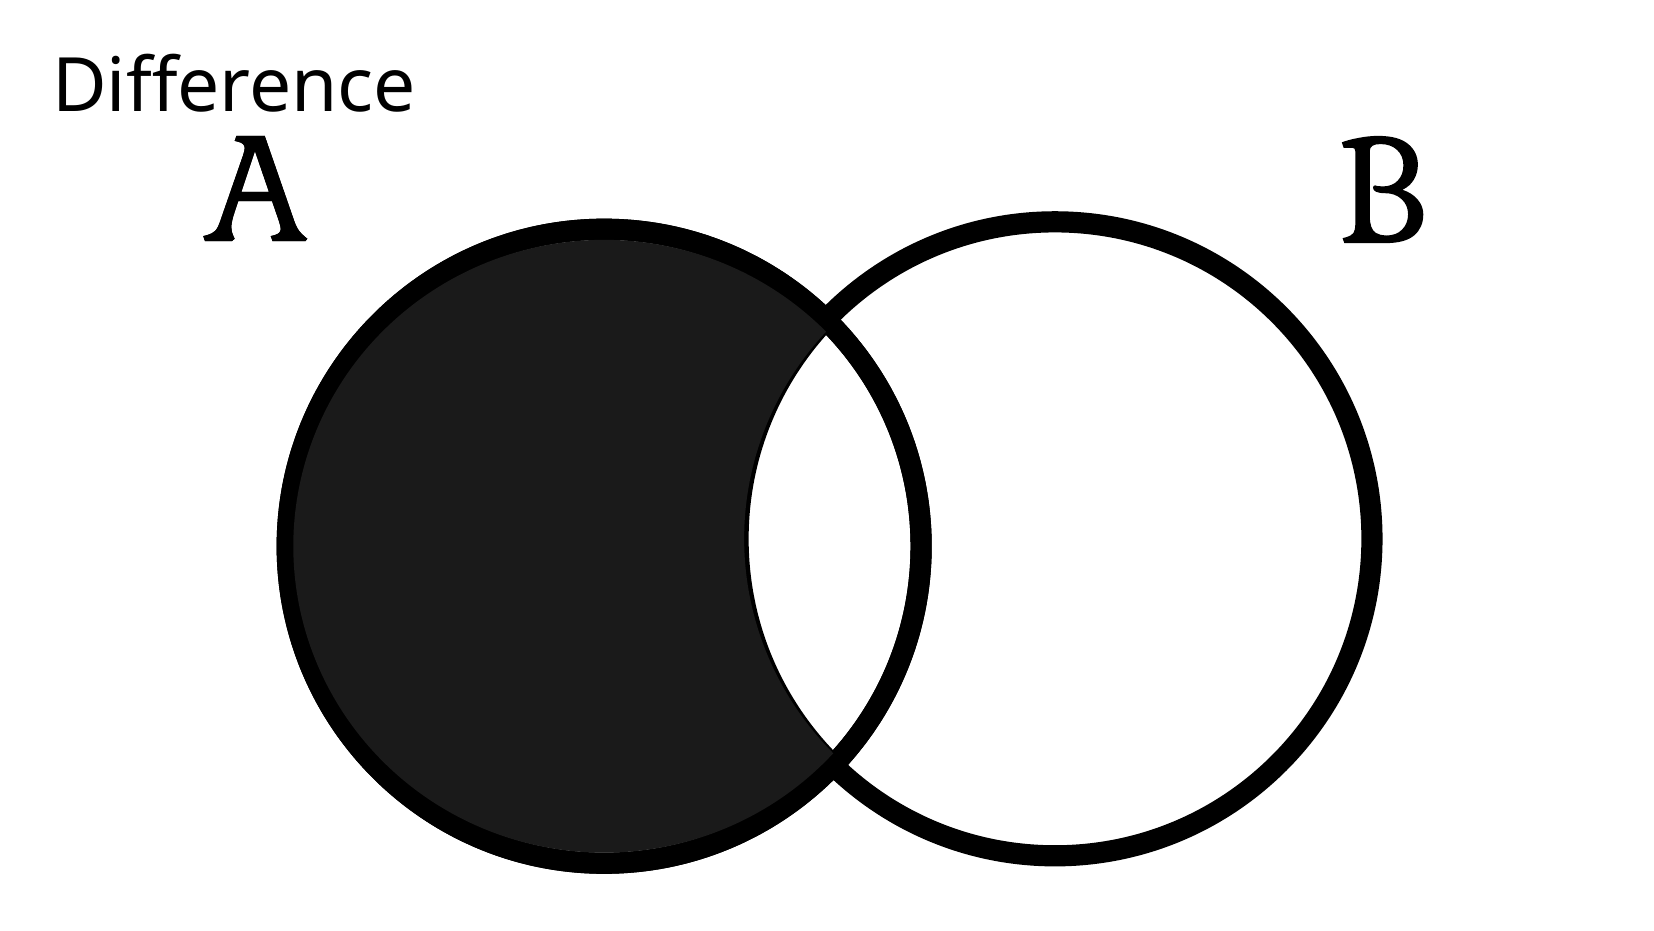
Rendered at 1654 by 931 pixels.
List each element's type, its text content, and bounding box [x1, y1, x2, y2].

picture [203, 134, 1426, 874]
text_box Difference [37, 24, 1051, 135]
